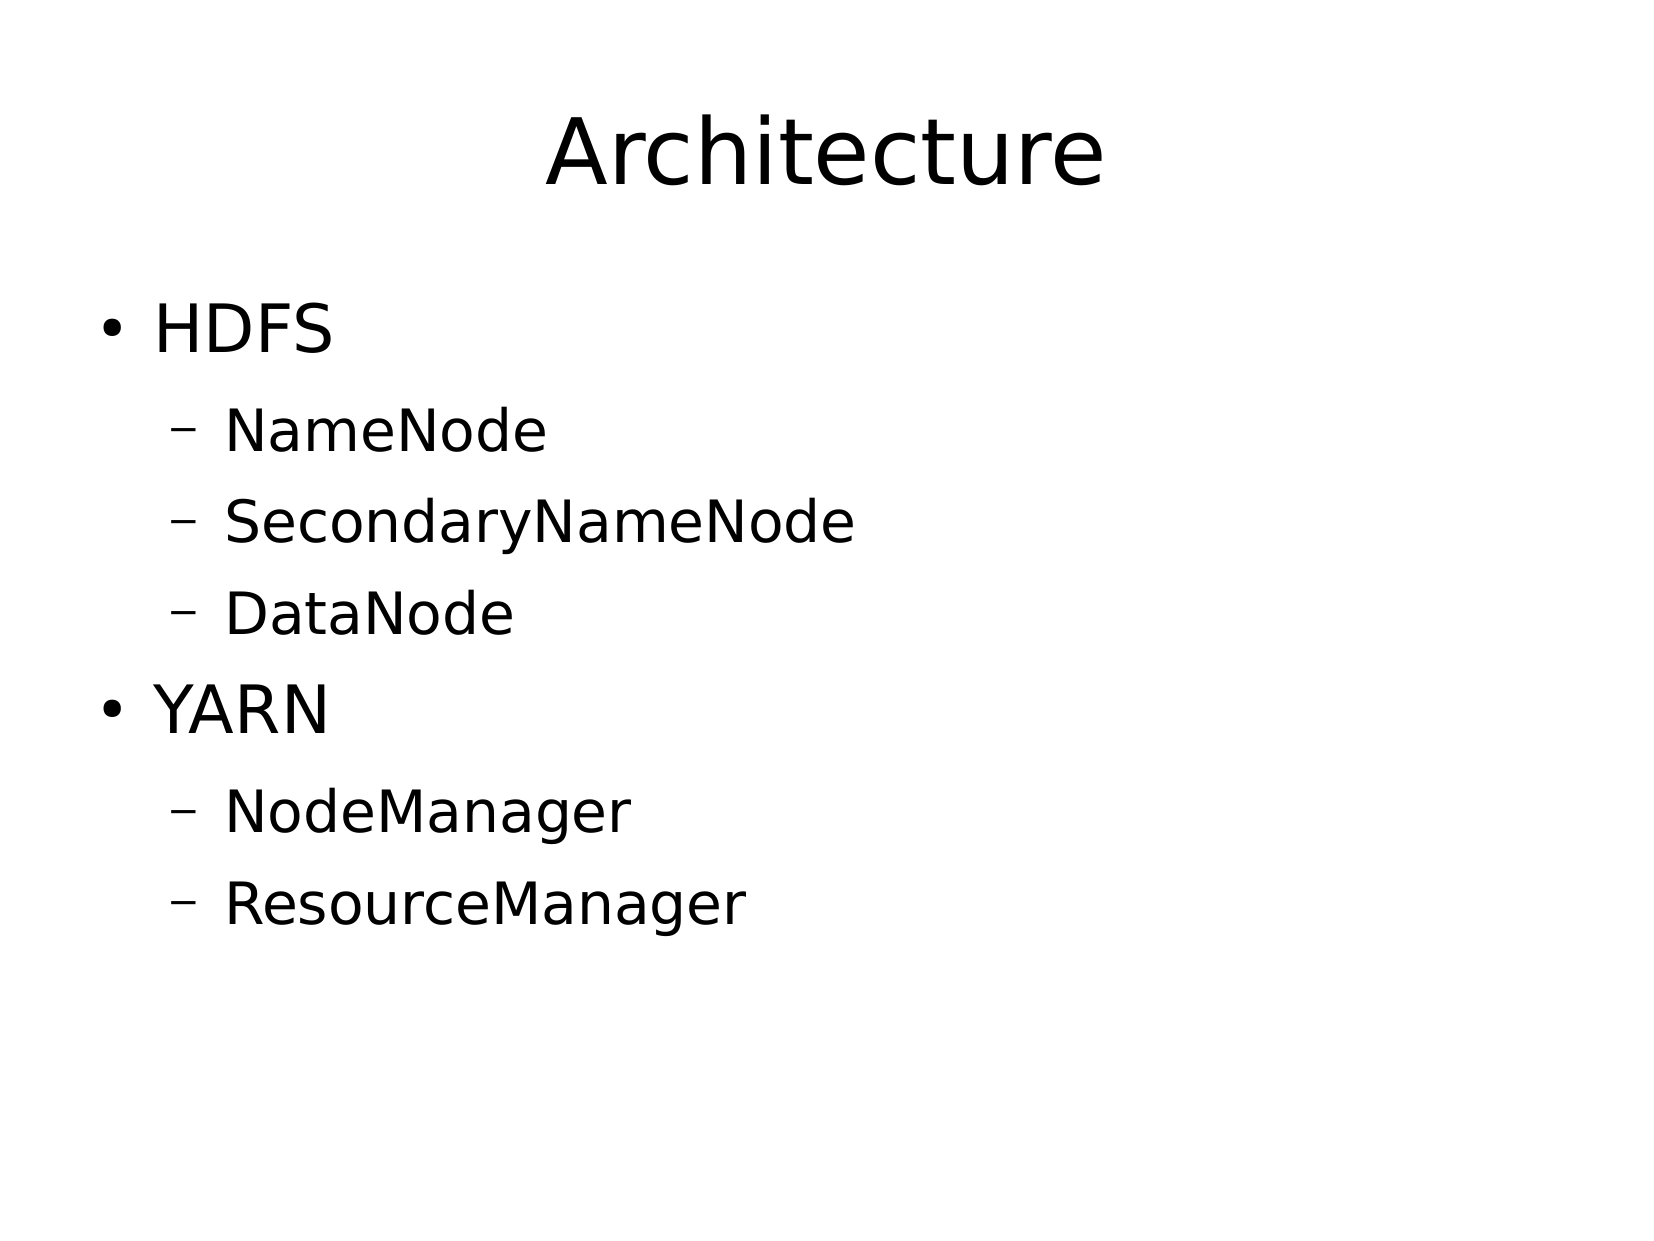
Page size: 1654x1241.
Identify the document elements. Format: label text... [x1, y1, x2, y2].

title Architecture [82, 49, 1571, 257]
list HDFS NameNode SecondaryNameNode DataNode YARN NodeManager ResourceManager [82, 290, 1571, 1010]
